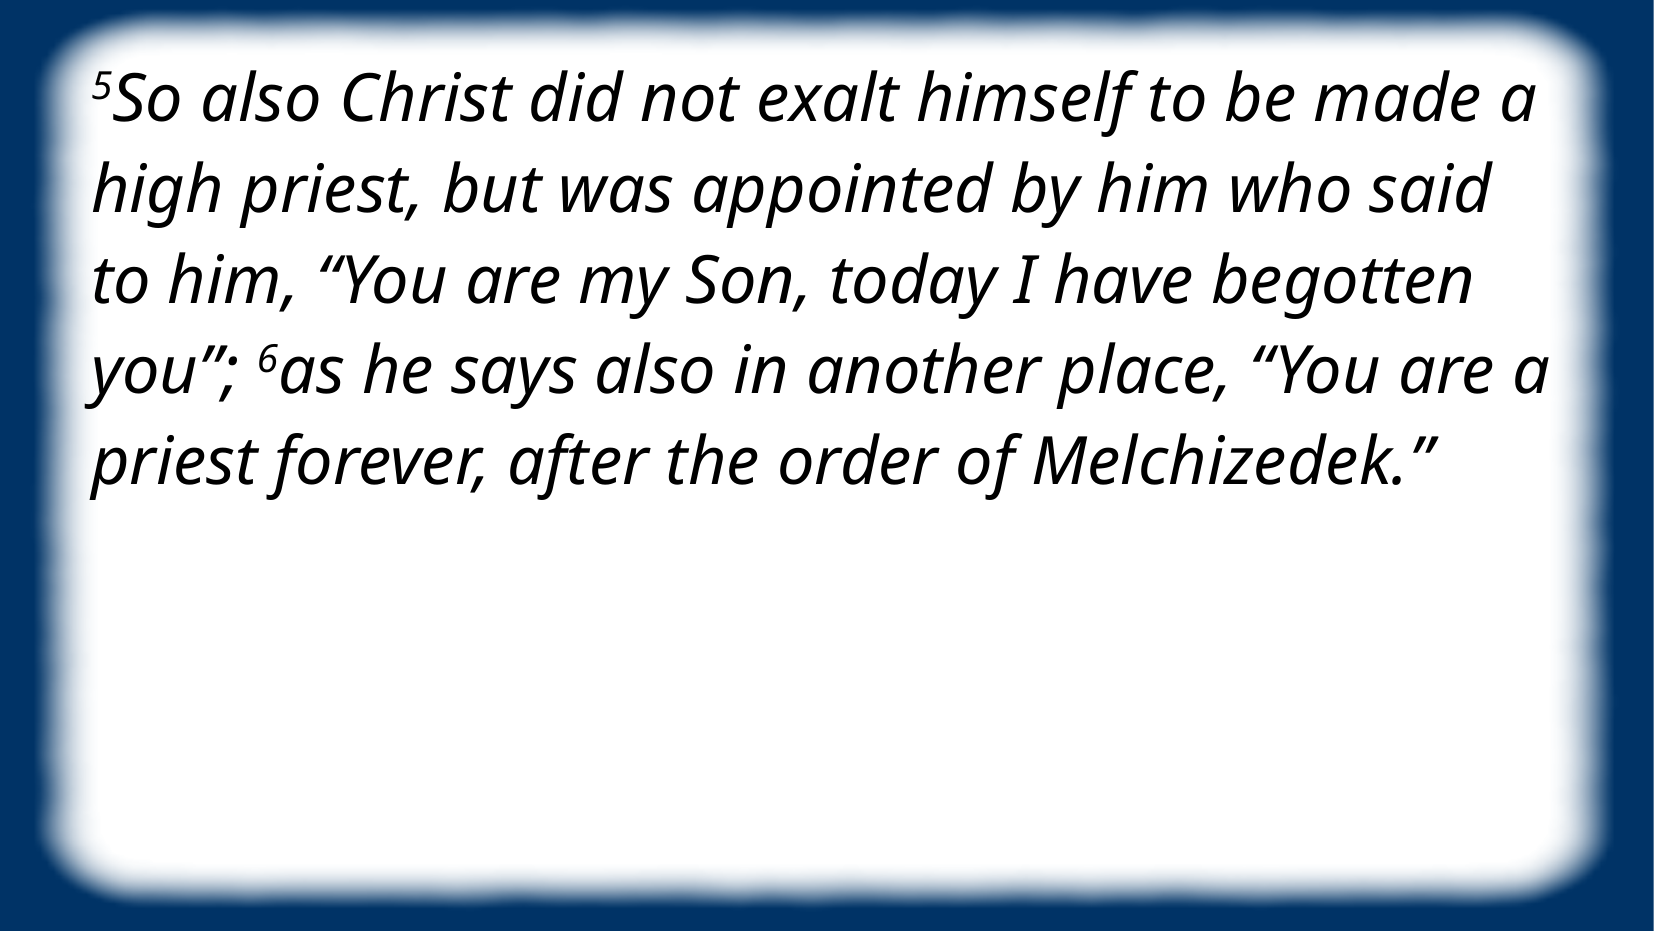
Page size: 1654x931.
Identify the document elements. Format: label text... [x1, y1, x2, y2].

picture [0, 0, 1654, 931]
text_box 5So also Christ did not exalt himself to be made a high priest, but was appointed by him who said to him, “You are my Son, today I have begotten you”; 6as he says also in another place, “You are a priest forever, after the order of Melchizedek.” [76, 43, 1577, 526]
